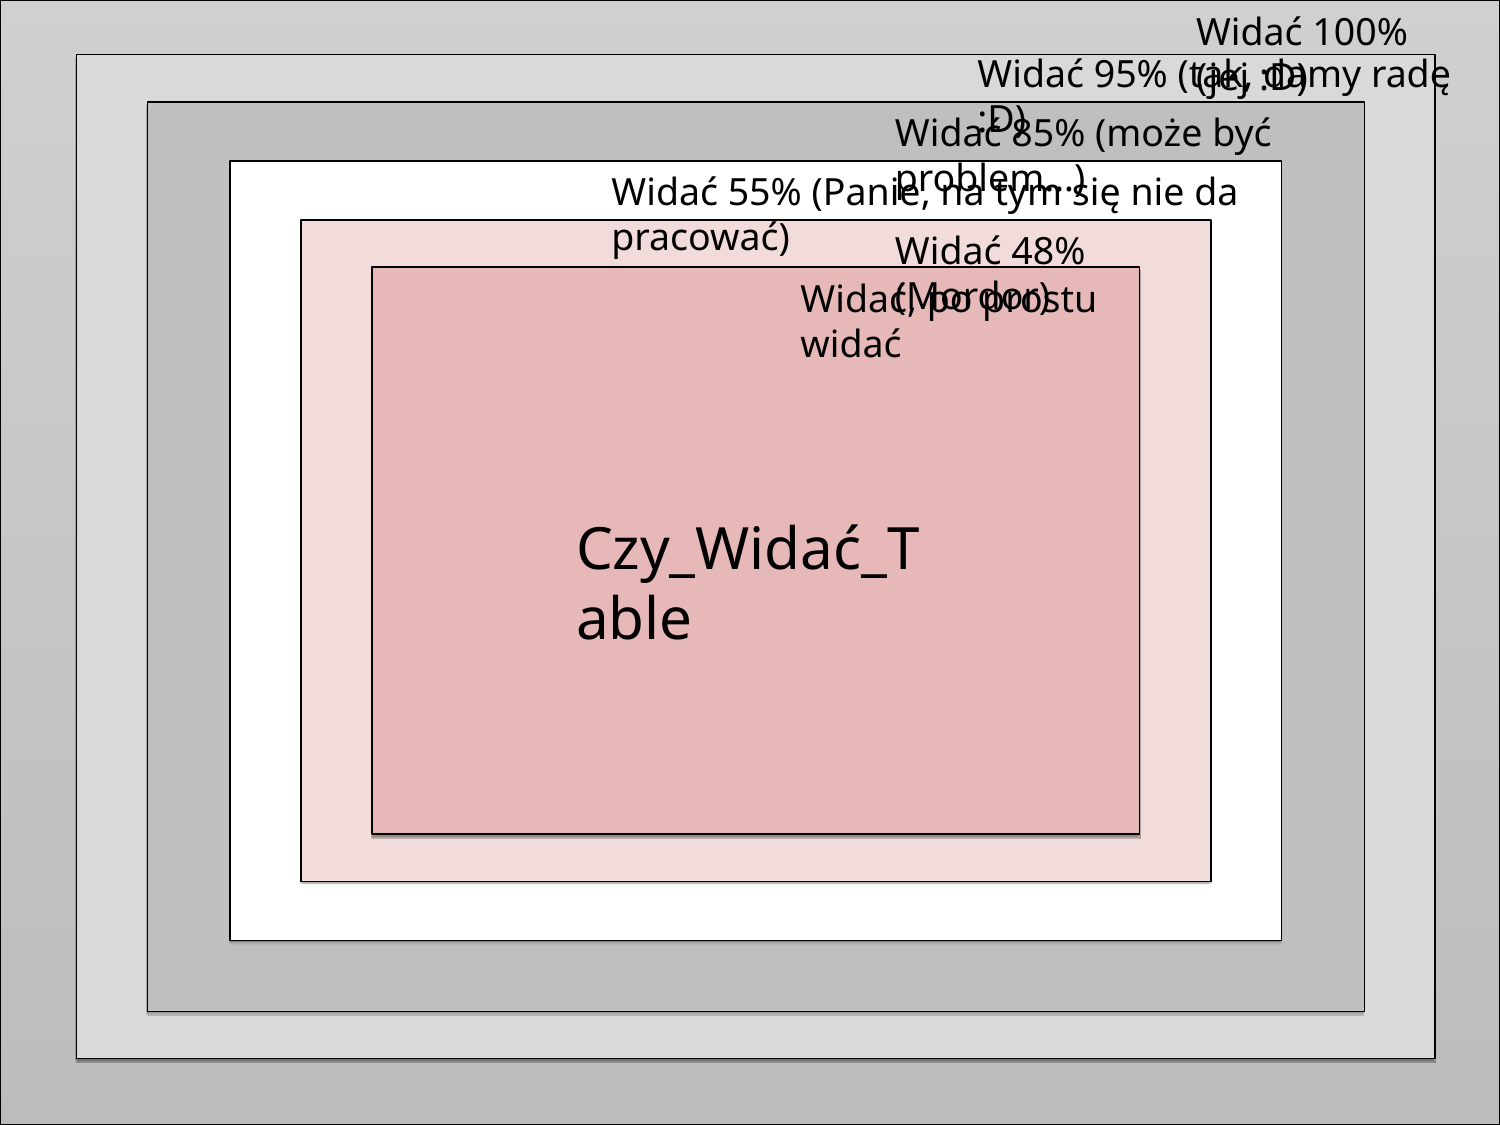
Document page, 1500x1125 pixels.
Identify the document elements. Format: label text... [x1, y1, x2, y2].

text_box Widać 48% (Mordor) [879, 219, 1235, 281]
text_box Widać 95% (tak, damy radę :D) [962, 42, 1471, 104]
text_box Widać 55% (Panie, na tym się nie da pracować) [596, 160, 1353, 222]
text_box [844, 339, 856, 355]
text_box Widać, po prostu widać [785, 267, 1164, 328]
text_box Czy_Widać_Table [561, 503, 963, 590]
text_box Widać 85% (może być problem…) [879, 101, 1388, 163]
text_box [0, 0, 1500, 1125]
text_box Widać 100% (jej :D) [1181, 0, 1500, 61]
